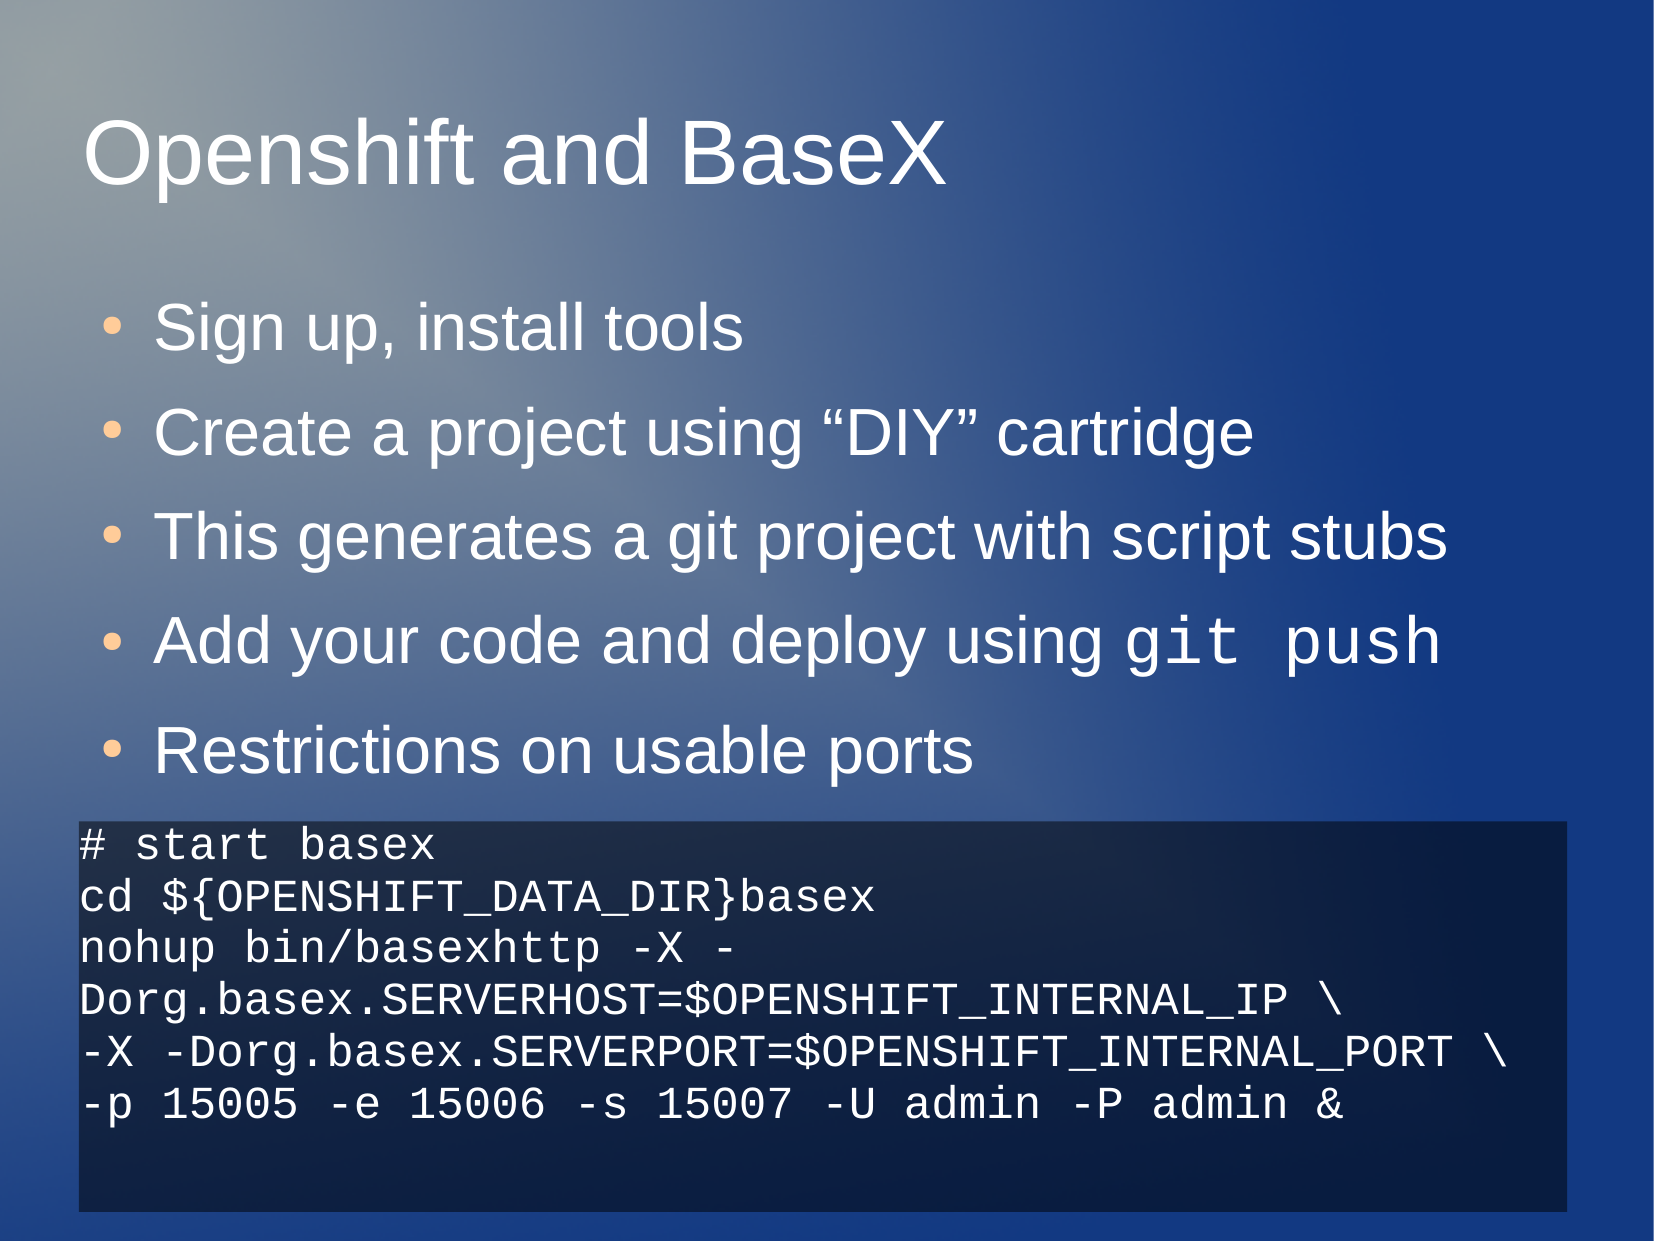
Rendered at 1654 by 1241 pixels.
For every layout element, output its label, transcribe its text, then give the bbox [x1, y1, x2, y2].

list # start basex cd ${OPENSHIFT_DATA_DIR}basex nohup bin/basexhttp -X -Dorg.basex.SERVERHOST=$OPENSHIFT_INTERNAL_IP \ -X -Dorg.basex.SERVERPORT=$OPENSHIFT_INTERNAL_PORT \ -p 15005 -e 15006 -s 15007 -U admin -P admin & [78, 821, 1568, 1212]
title Openshift and BaseX [82, 49, 1571, 257]
list Sign up, install tools Create a project using “DIY” cartridge This generates a git project with script stubs Add your code and deploy using git push Restrictions on usable ports [82, 290, 1571, 870]
picture [0, 0, 1654, 1241]
